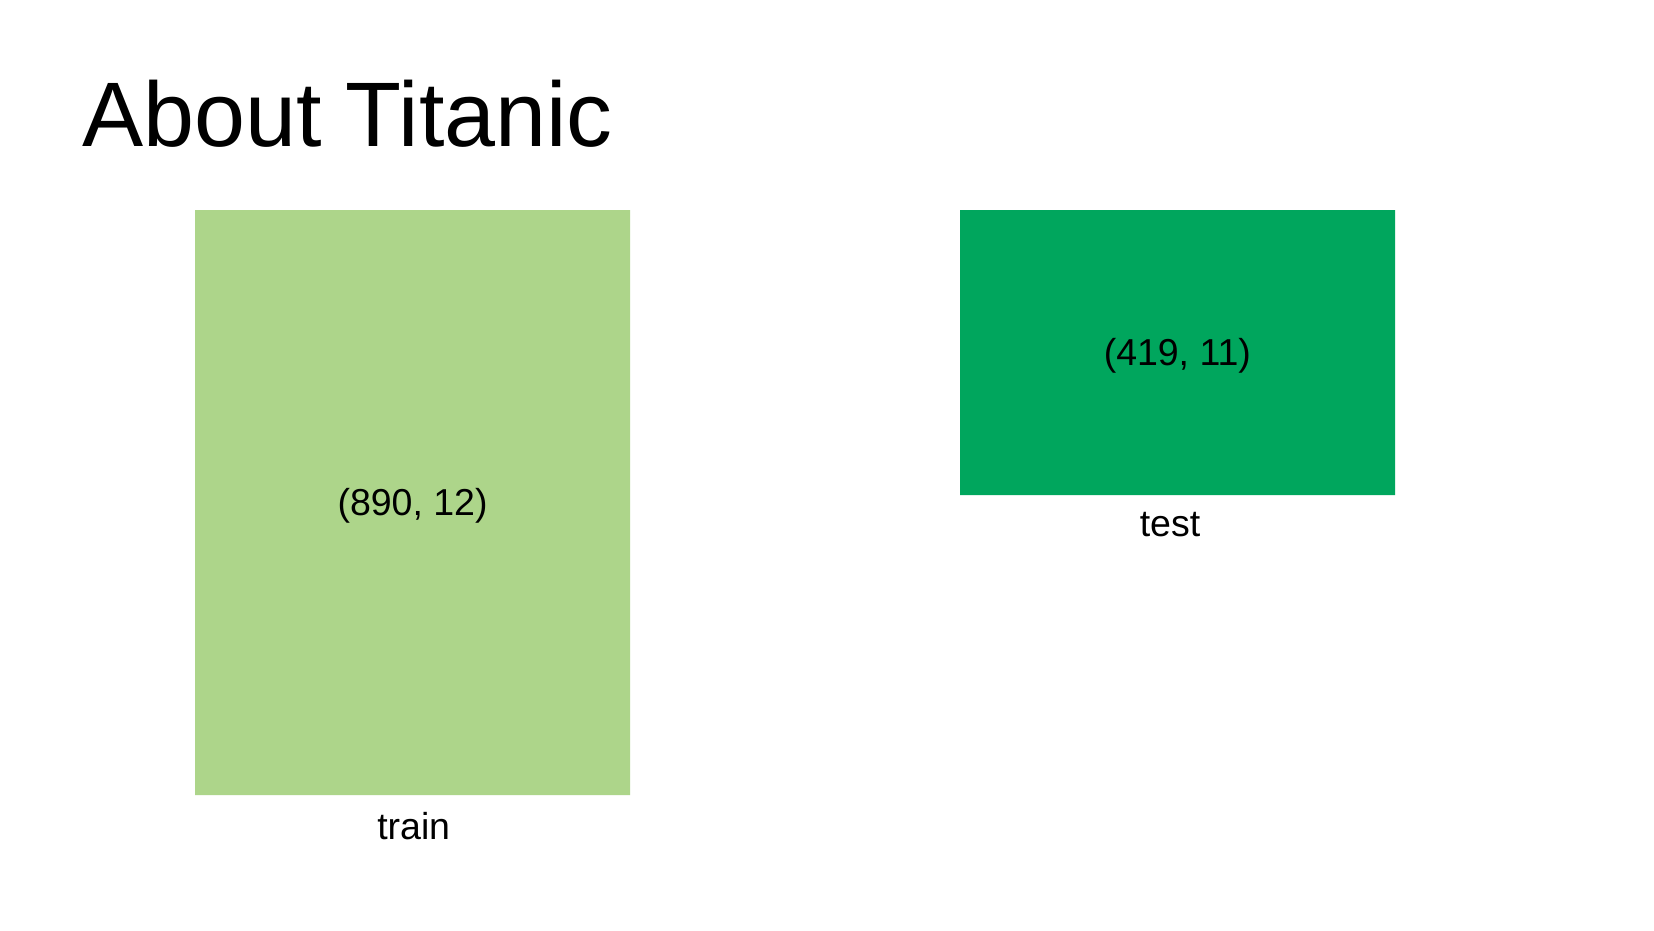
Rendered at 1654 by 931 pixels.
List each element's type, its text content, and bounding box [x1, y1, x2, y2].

text_box test [1125, 495, 1216, 552]
title About Titanic [82, 37, 1571, 193]
text_box (890, 12) [195, 210, 631, 796]
text_box train [362, 798, 466, 856]
text_box (419, 11) [960, 210, 1396, 496]
